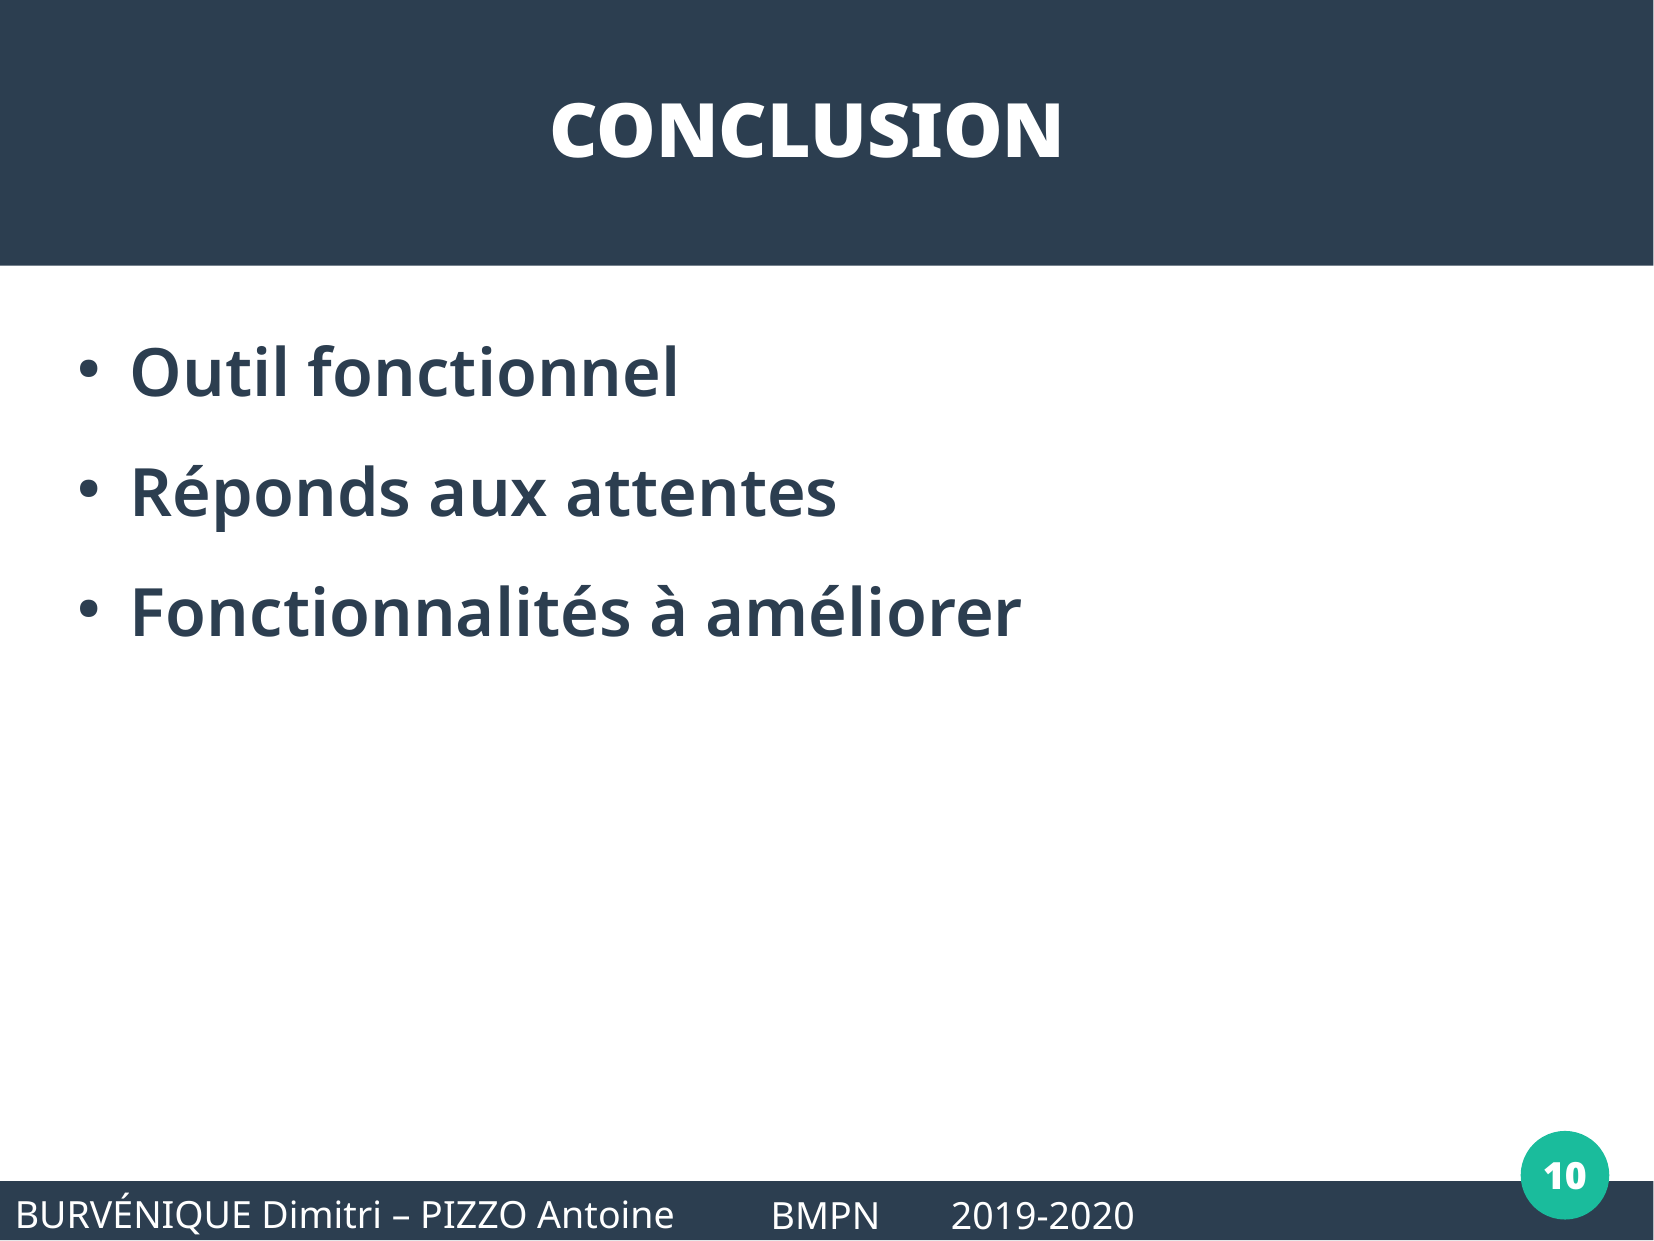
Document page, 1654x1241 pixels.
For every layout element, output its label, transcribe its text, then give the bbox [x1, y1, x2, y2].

list Outil fonctionnel Réponds aux attentes Fonctionnalités à améliorer [59, 324, 1595, 1152]
text_box BURVÉNIQUE Dimitri – PIZZO Antoine [0, 1181, 755, 1241]
text_box BMPN [755, 1181, 898, 1241]
title CONCLUSION [549, 49, 1105, 207]
text_box 2019-2020 [936, 1181, 1170, 1241]
